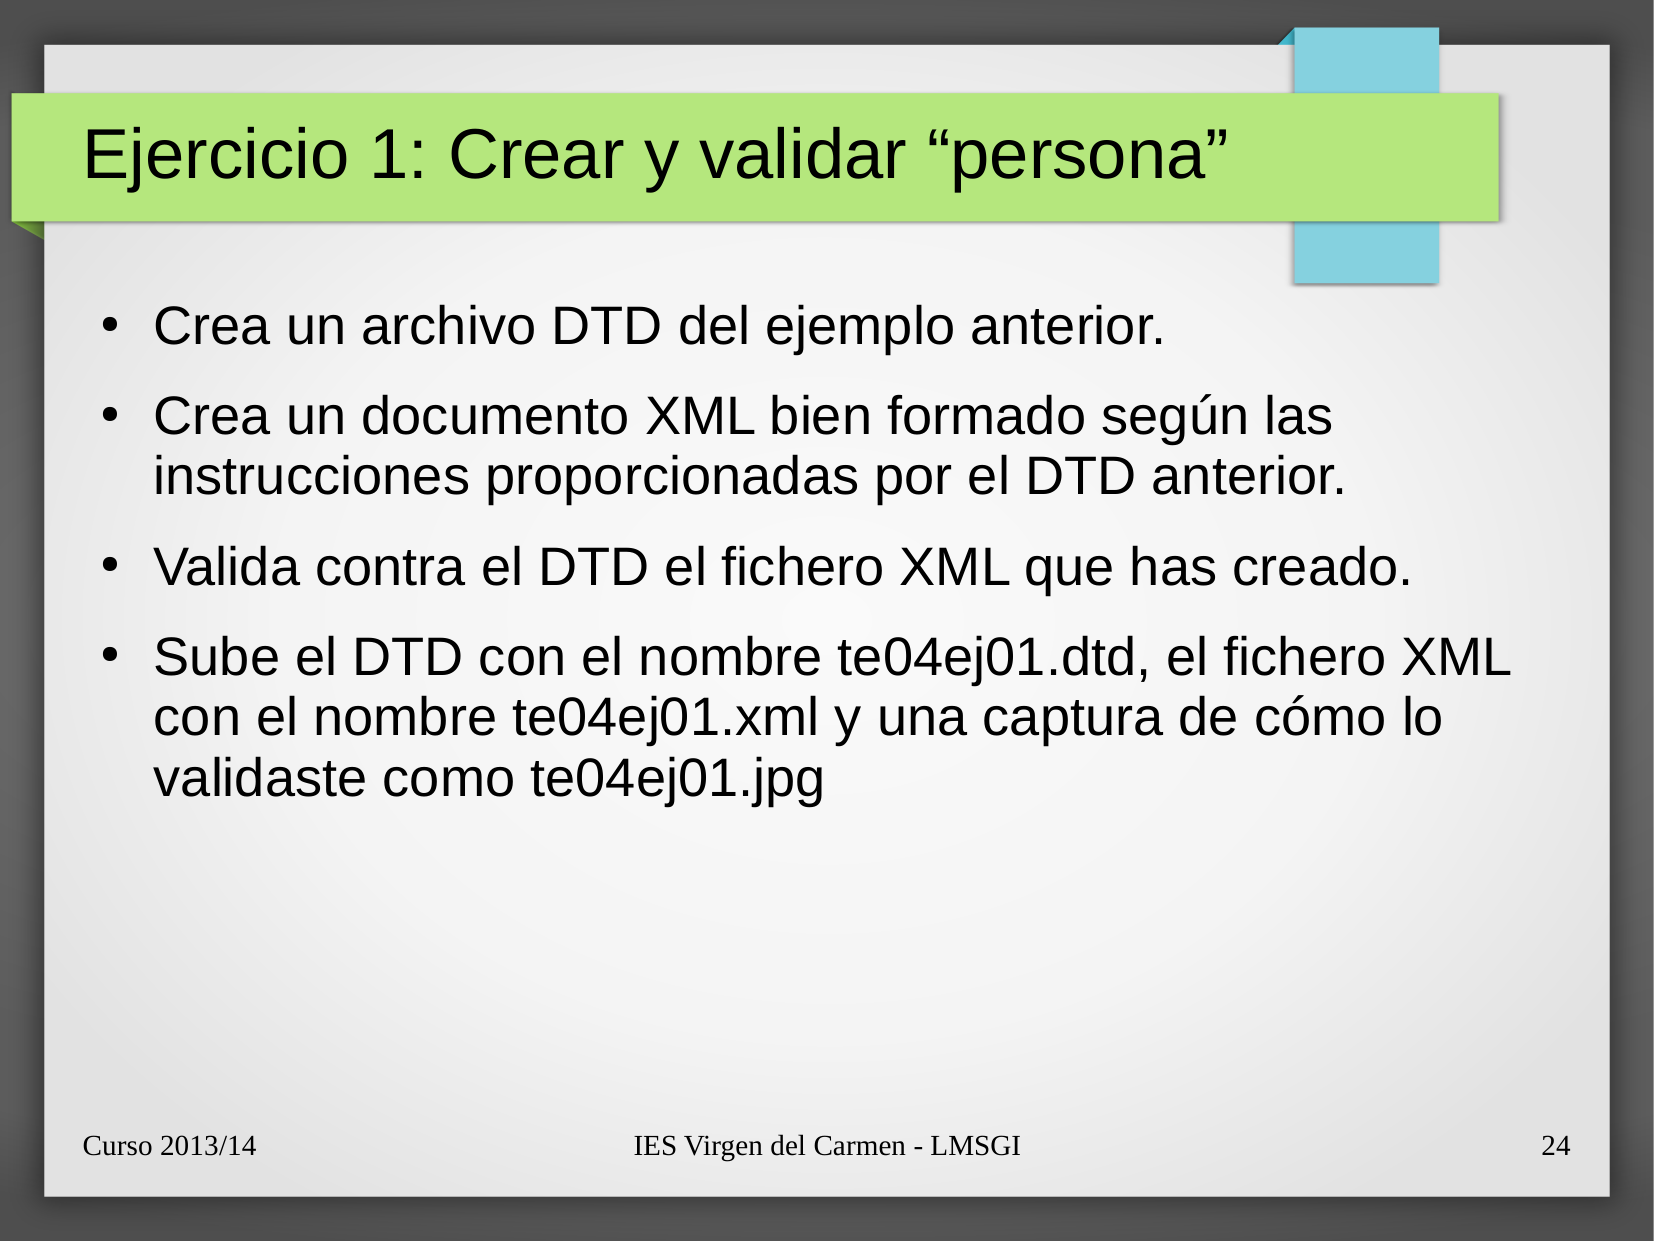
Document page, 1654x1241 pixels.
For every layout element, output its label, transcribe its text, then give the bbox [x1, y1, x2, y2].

picture [0, 0, 1654, 1241]
list Crea un archivo DTD del ejemplo anterior. Crea un documento XML bien formado según las instrucciones proporcionadas por el DTD anterior. Valida contra el DTD el fichero XML que has creado. Sube el DTD con el nombre te04ej01.dtd, el fichero XML con el nombre te04ej01.xml y una captura de cómo lo validaste como te04ej01.jpg [82, 295, 1571, 1015]
title Ejercicio 1: Crear y validar “persona” [82, 94, 1264, 213]
